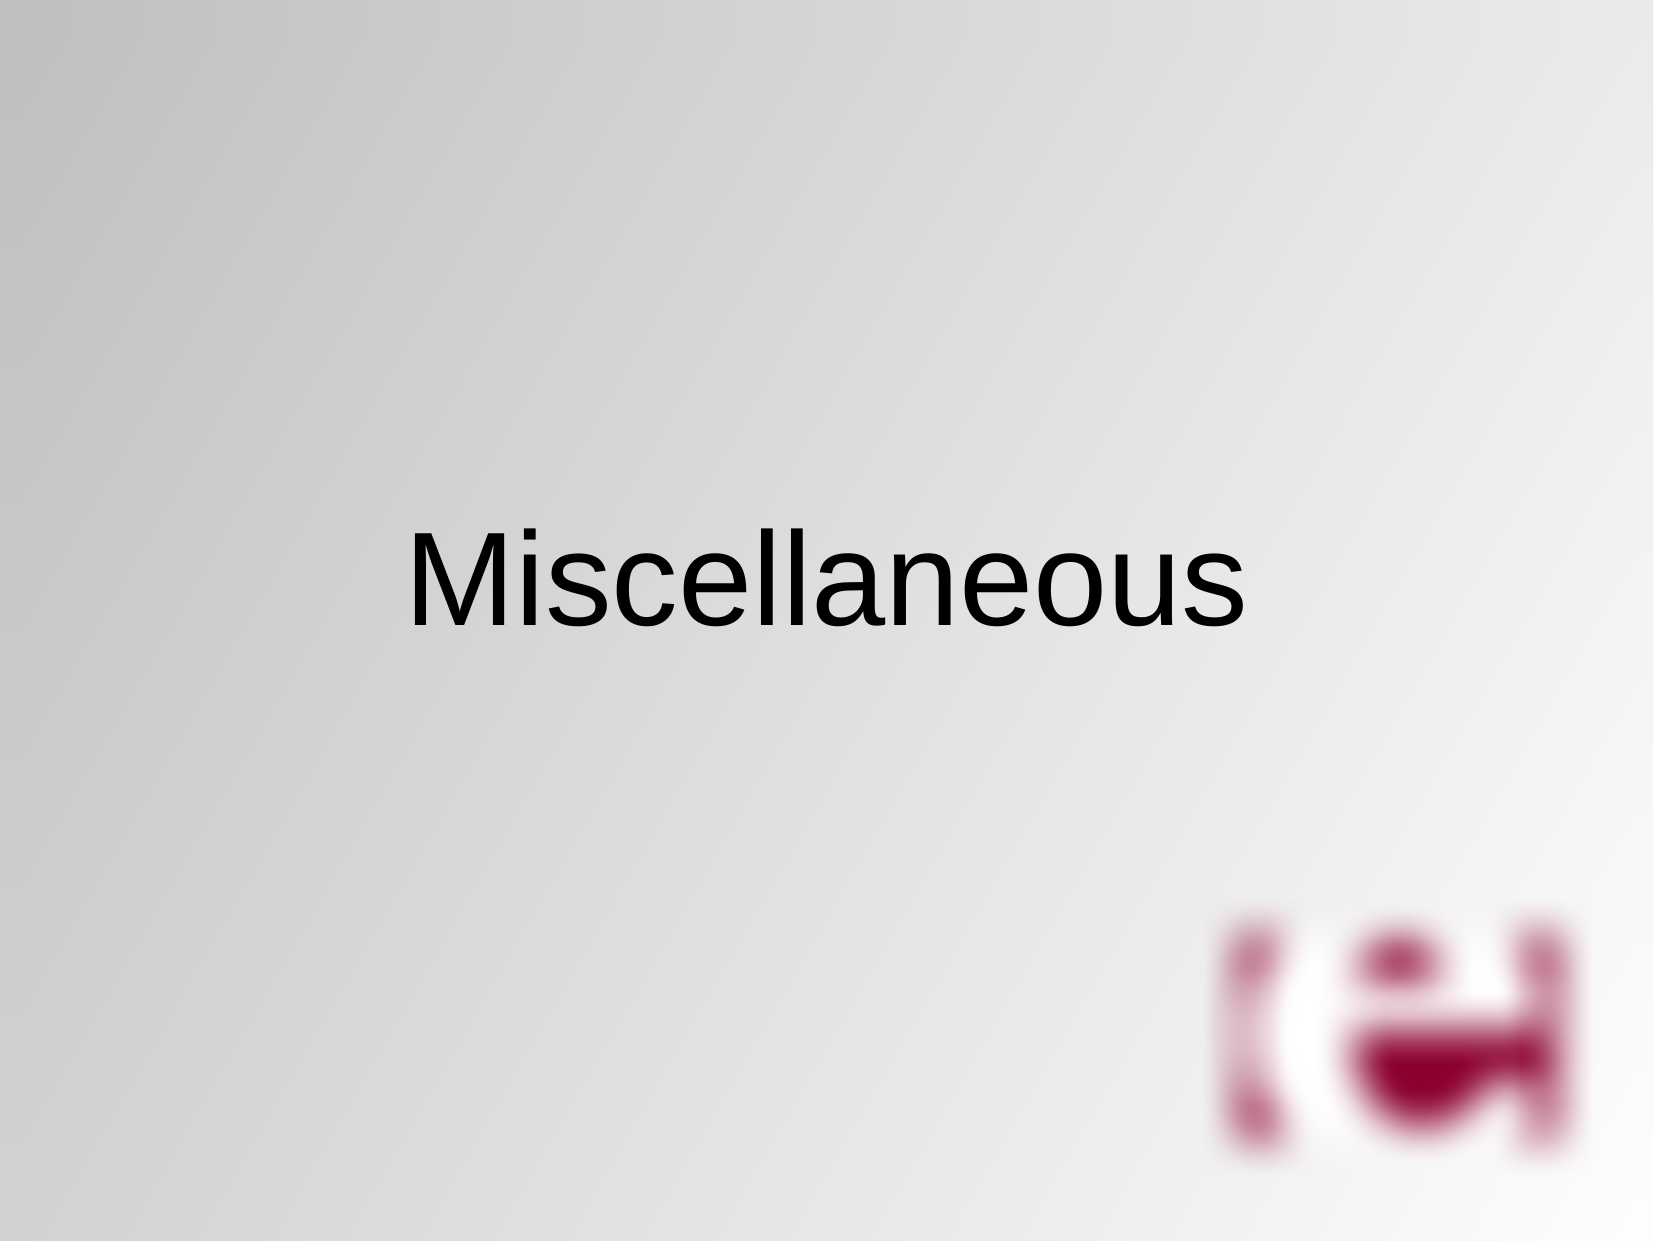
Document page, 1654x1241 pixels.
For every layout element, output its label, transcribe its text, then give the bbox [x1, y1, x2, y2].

picture [0, 0, 1654, 1241]
subtitle Miscellaneous [82, 49, 1571, 1109]
